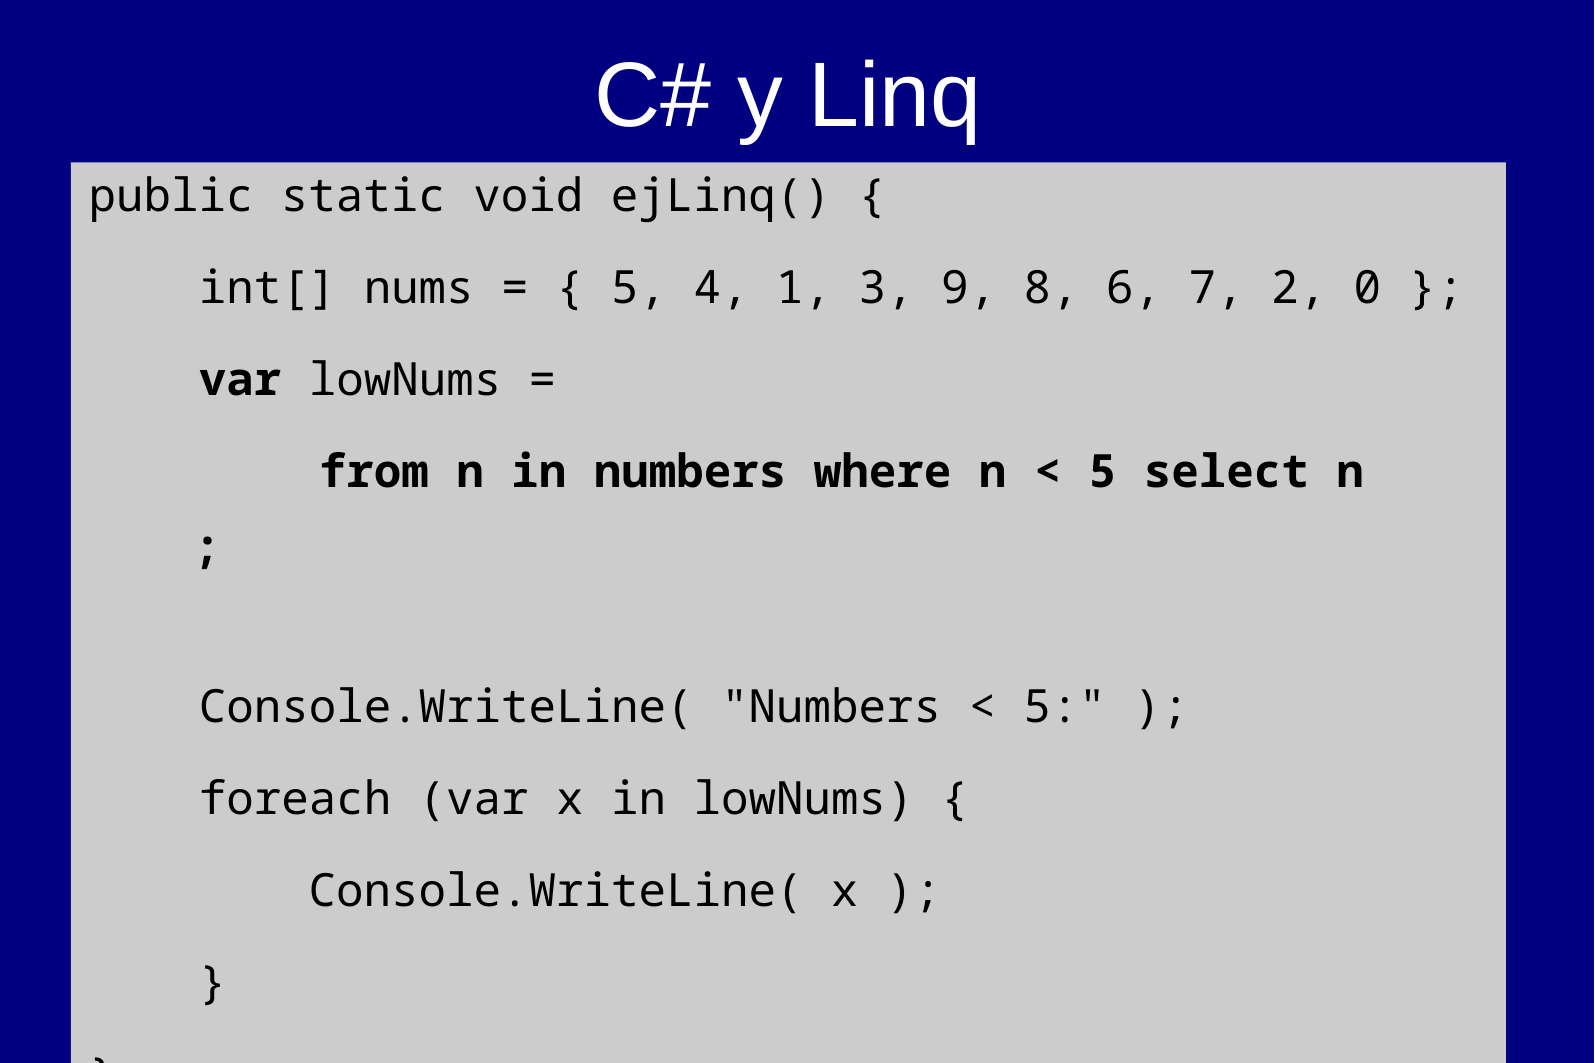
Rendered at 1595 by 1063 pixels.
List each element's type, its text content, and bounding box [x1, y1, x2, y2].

title C# y Linq [70, 29, 1506, 161]
list public static void ejLinq() { int[] nums = { 5, 4, 1, 3, 9, 8, 6, 7, 2, 0 }; var lowNums = from n in numbers where n < 5 select n ; Console.WriteLine( "Numbers < 5:" ); foreach (var x in lowNums) { Console.WriteLine( x ); } } [70, 162, 1506, 1023]
